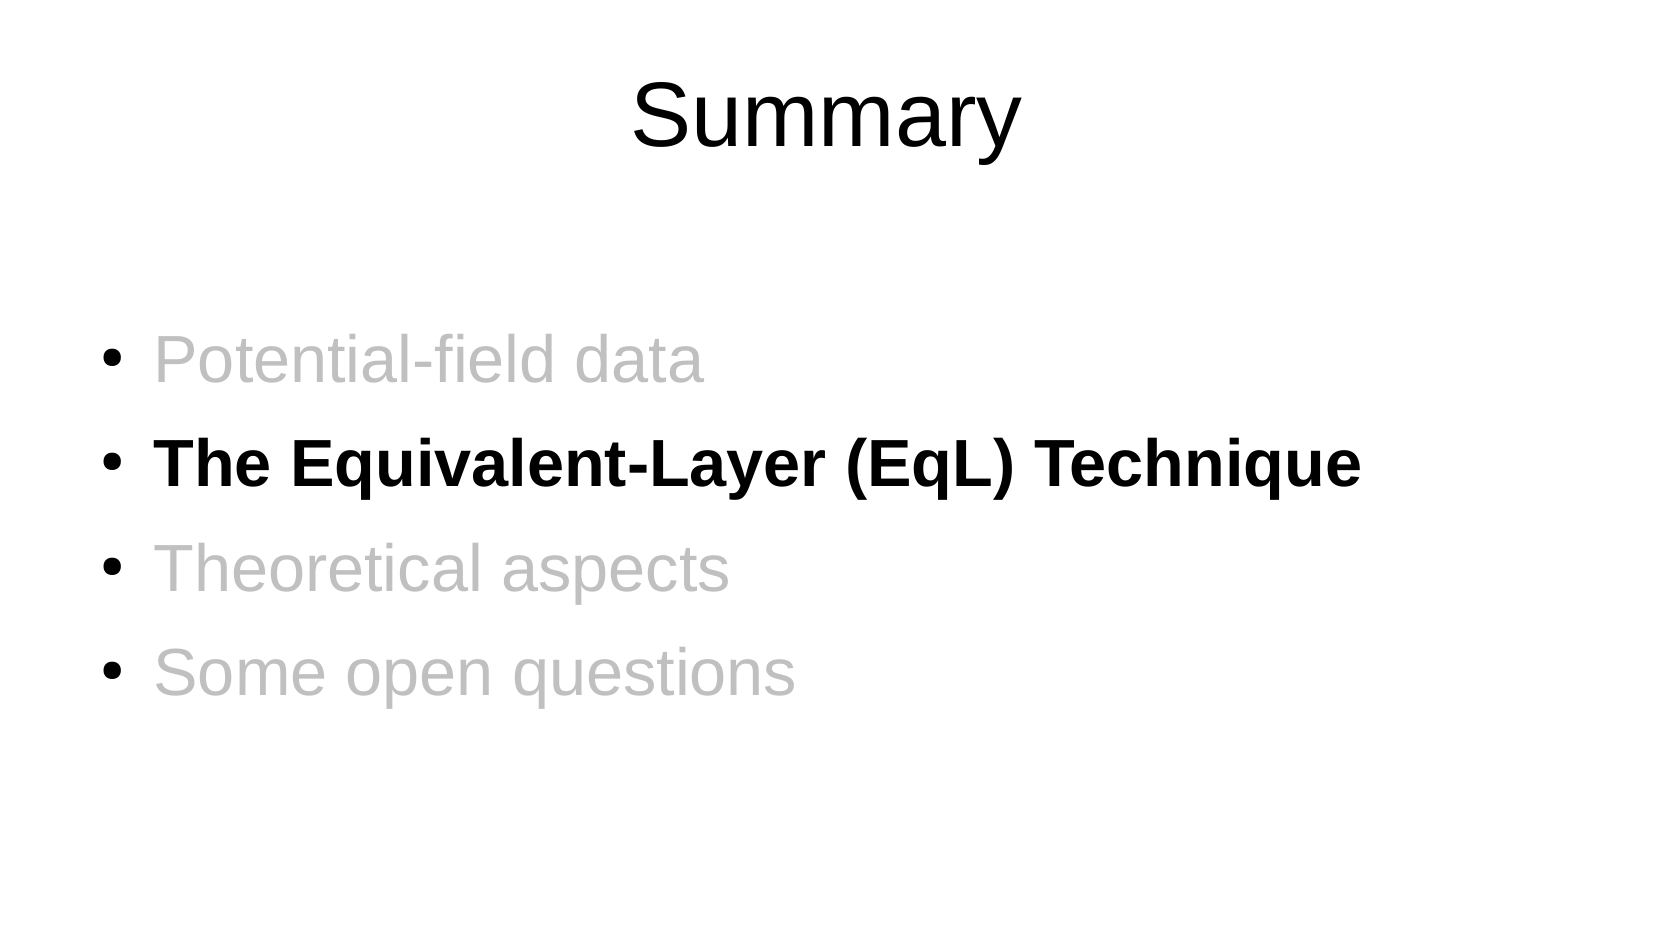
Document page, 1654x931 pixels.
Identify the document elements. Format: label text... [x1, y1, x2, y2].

title Summary [82, 37, 1571, 193]
list Potential-field data The Equivalent-Layer (EqL) Technique Theoretical aspects Some open questions [82, 217, 1571, 758]
